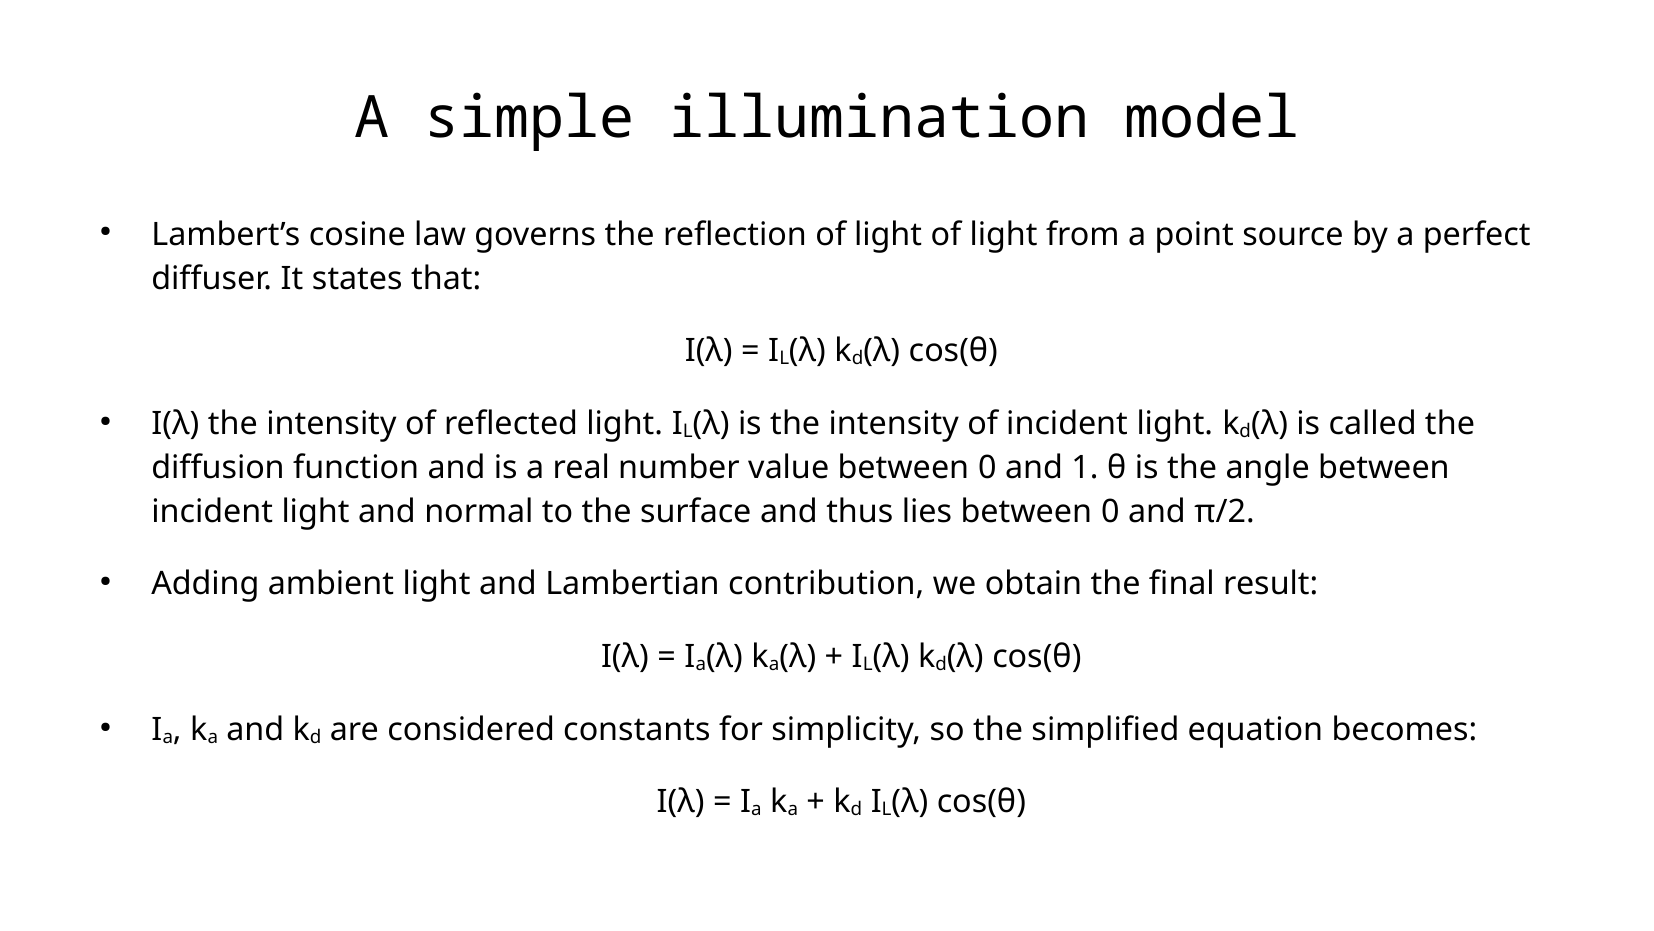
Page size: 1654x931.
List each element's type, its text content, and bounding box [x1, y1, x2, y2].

title A simple illumination model [82, 37, 1571, 193]
list Lambert’s cosine law governs the reflection of light of light from a point source by a perfect diffuser. It states that: I(λ) = IL(λ) kd(λ) cos(θ) I(λ) the intensity of reflected light. IL(λ) is the intensity of incident light. kd(λ) is called the diffusion function and is a real number value between 0 and 1. θ is the angle between incident light and normal to the surface and thus lies between 0 and π/2. Adding ambient light and Lambertian contribution, we obtain the final result: I(λ) = Ia(λ) ka(λ) + IL(λ) kd(λ) cos(θ) Ia, ka and kd are considered constants for simplicity, so the simplified equation becomes: I(λ) = Ia ka + kd IL(λ) cos(θ) [82, 210, 1571, 826]
